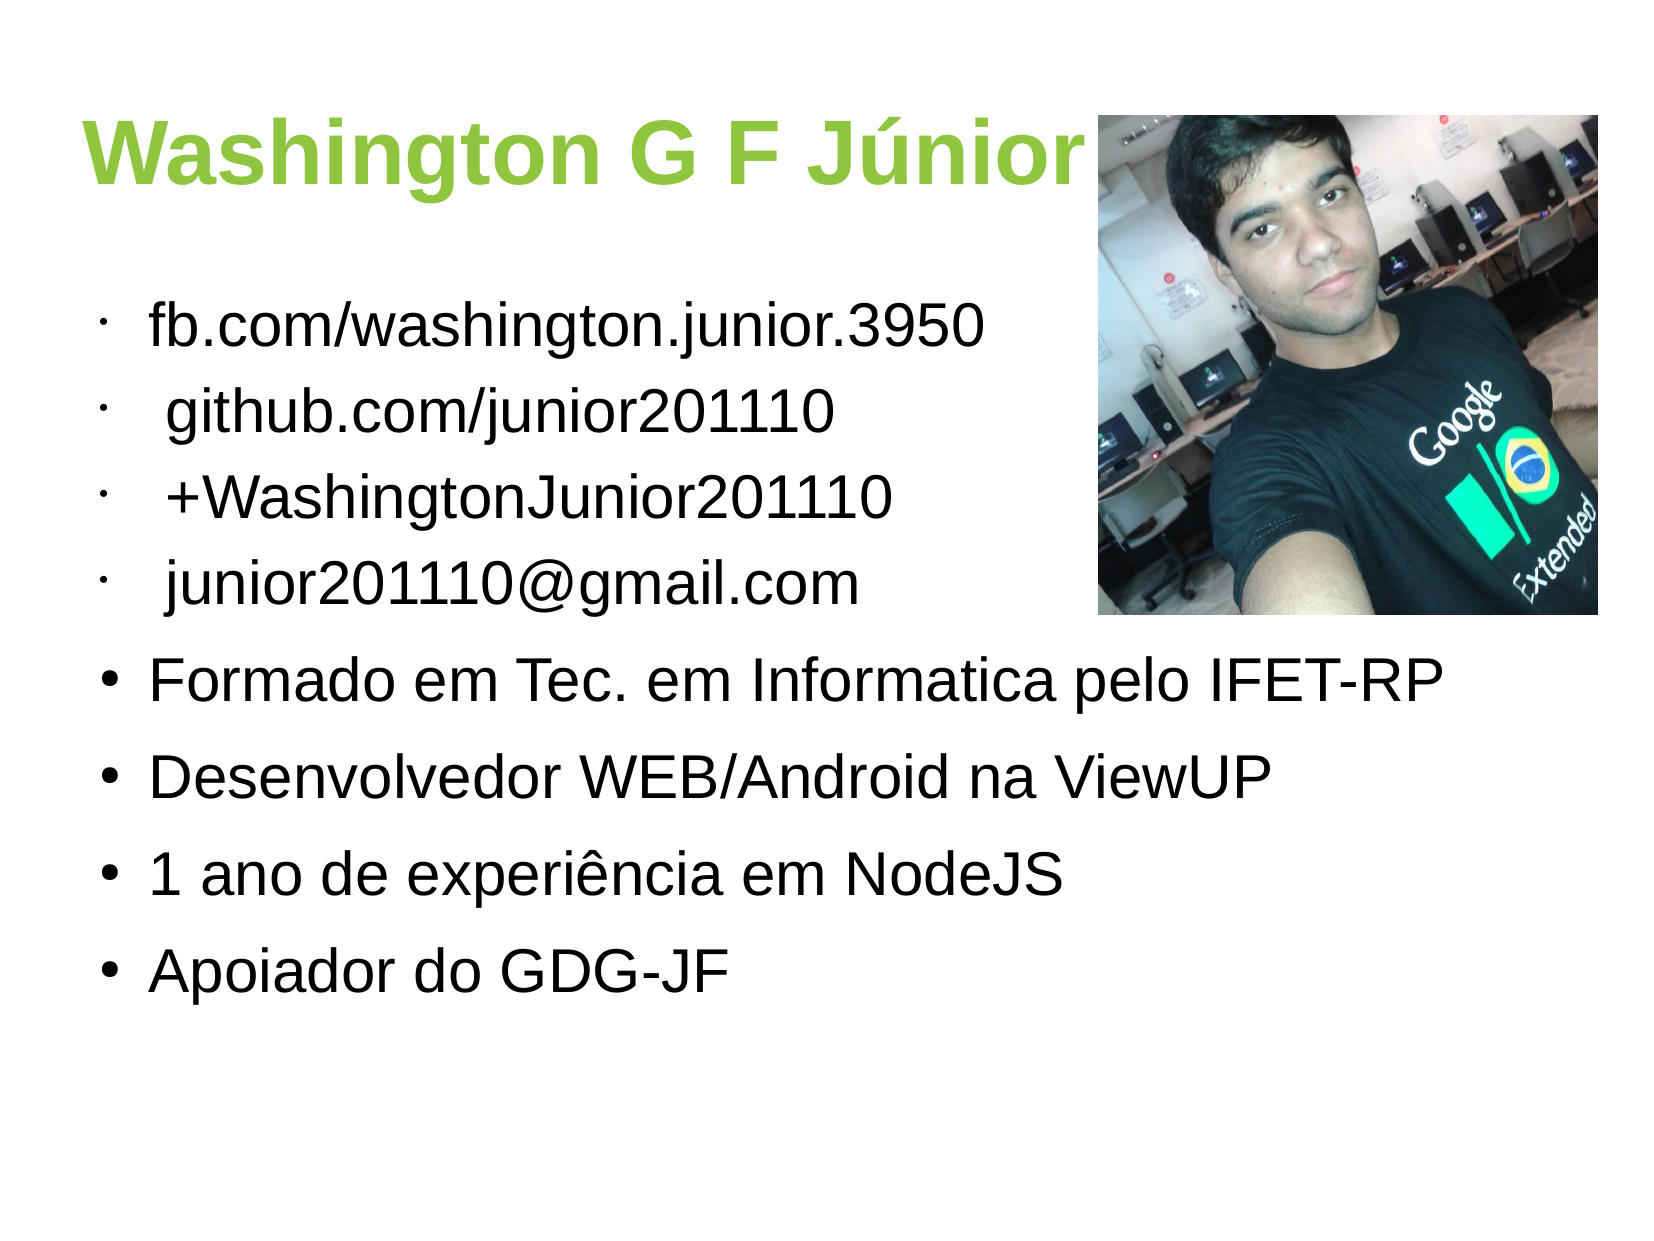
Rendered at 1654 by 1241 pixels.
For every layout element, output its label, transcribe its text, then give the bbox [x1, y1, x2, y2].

picture [1098, 115, 1598, 615]
list fb.com/washington.junior.3950 github.com/junior201110 +WashingtonJunior201110 junior201110@gmail.com Formado em Tec. em Informatica pelo IFET-RP Desenvolvedor WEB/Android na ViewUP 1 ano de experiência em NodeJS Apoiador do GDG-JF [82, 290, 1571, 1010]
title Washington G F Júnior [82, 49, 1571, 257]
